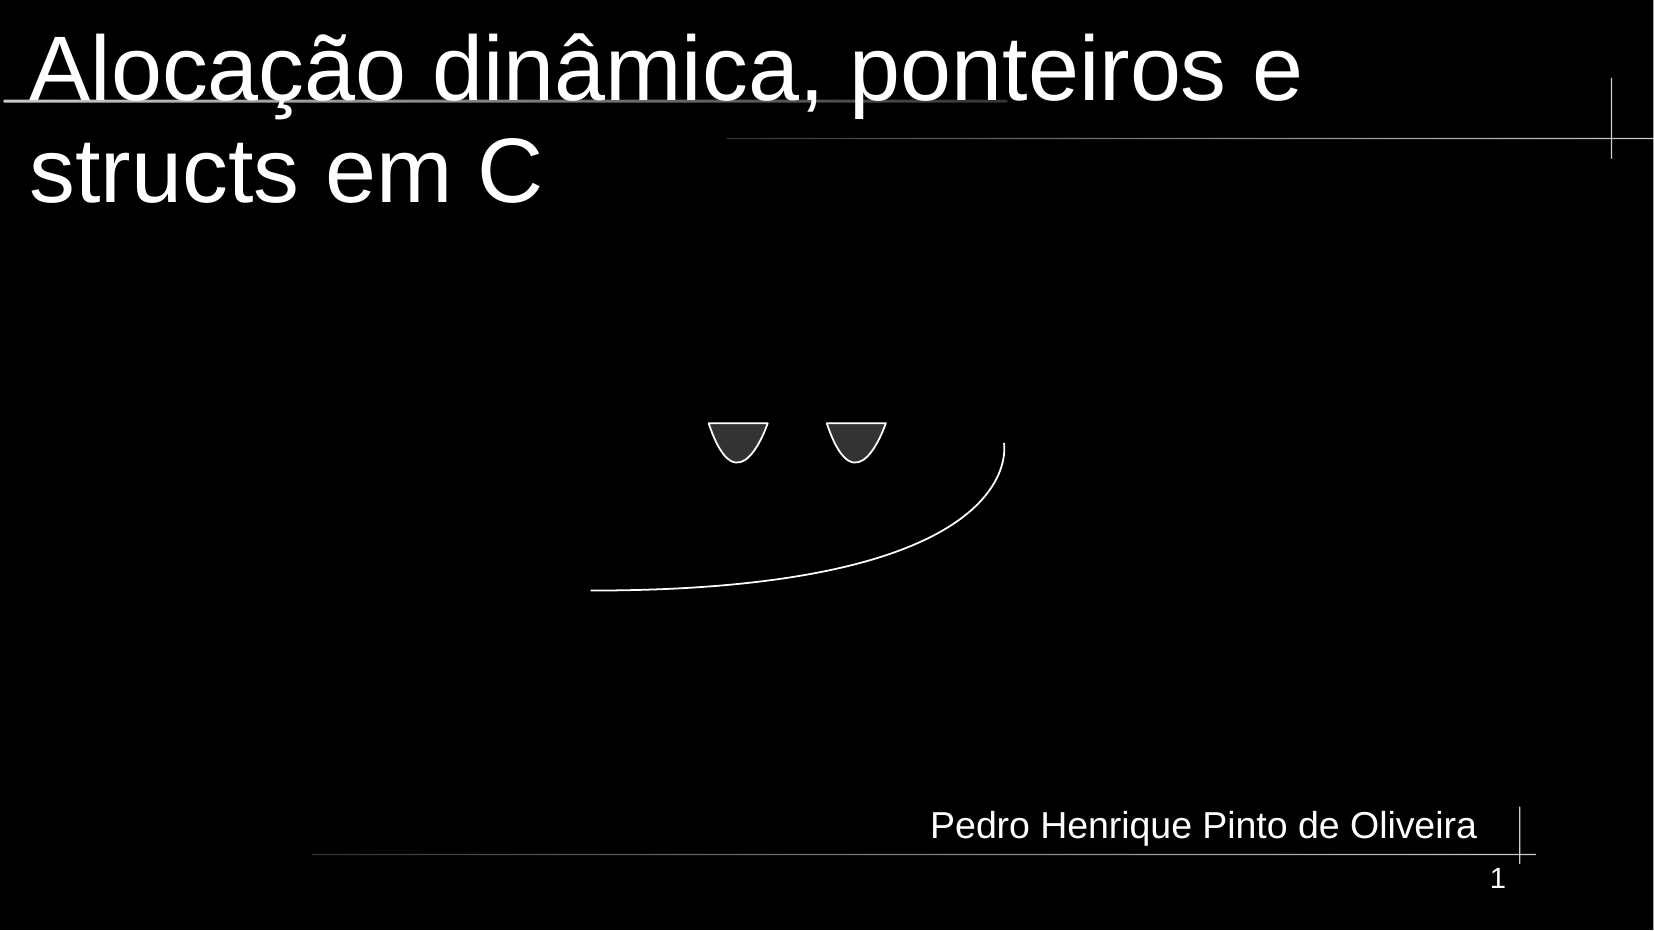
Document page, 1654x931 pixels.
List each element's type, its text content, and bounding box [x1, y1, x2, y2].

title Alocação dinâmica, ponteiros e structs em C [29, 17, 1595, 325]
text_box Pedro Henrique Pinto de Oliveira [915, 797, 1625, 916]
text_box [708, 423, 768, 463]
text_box [826, 423, 886, 463]
